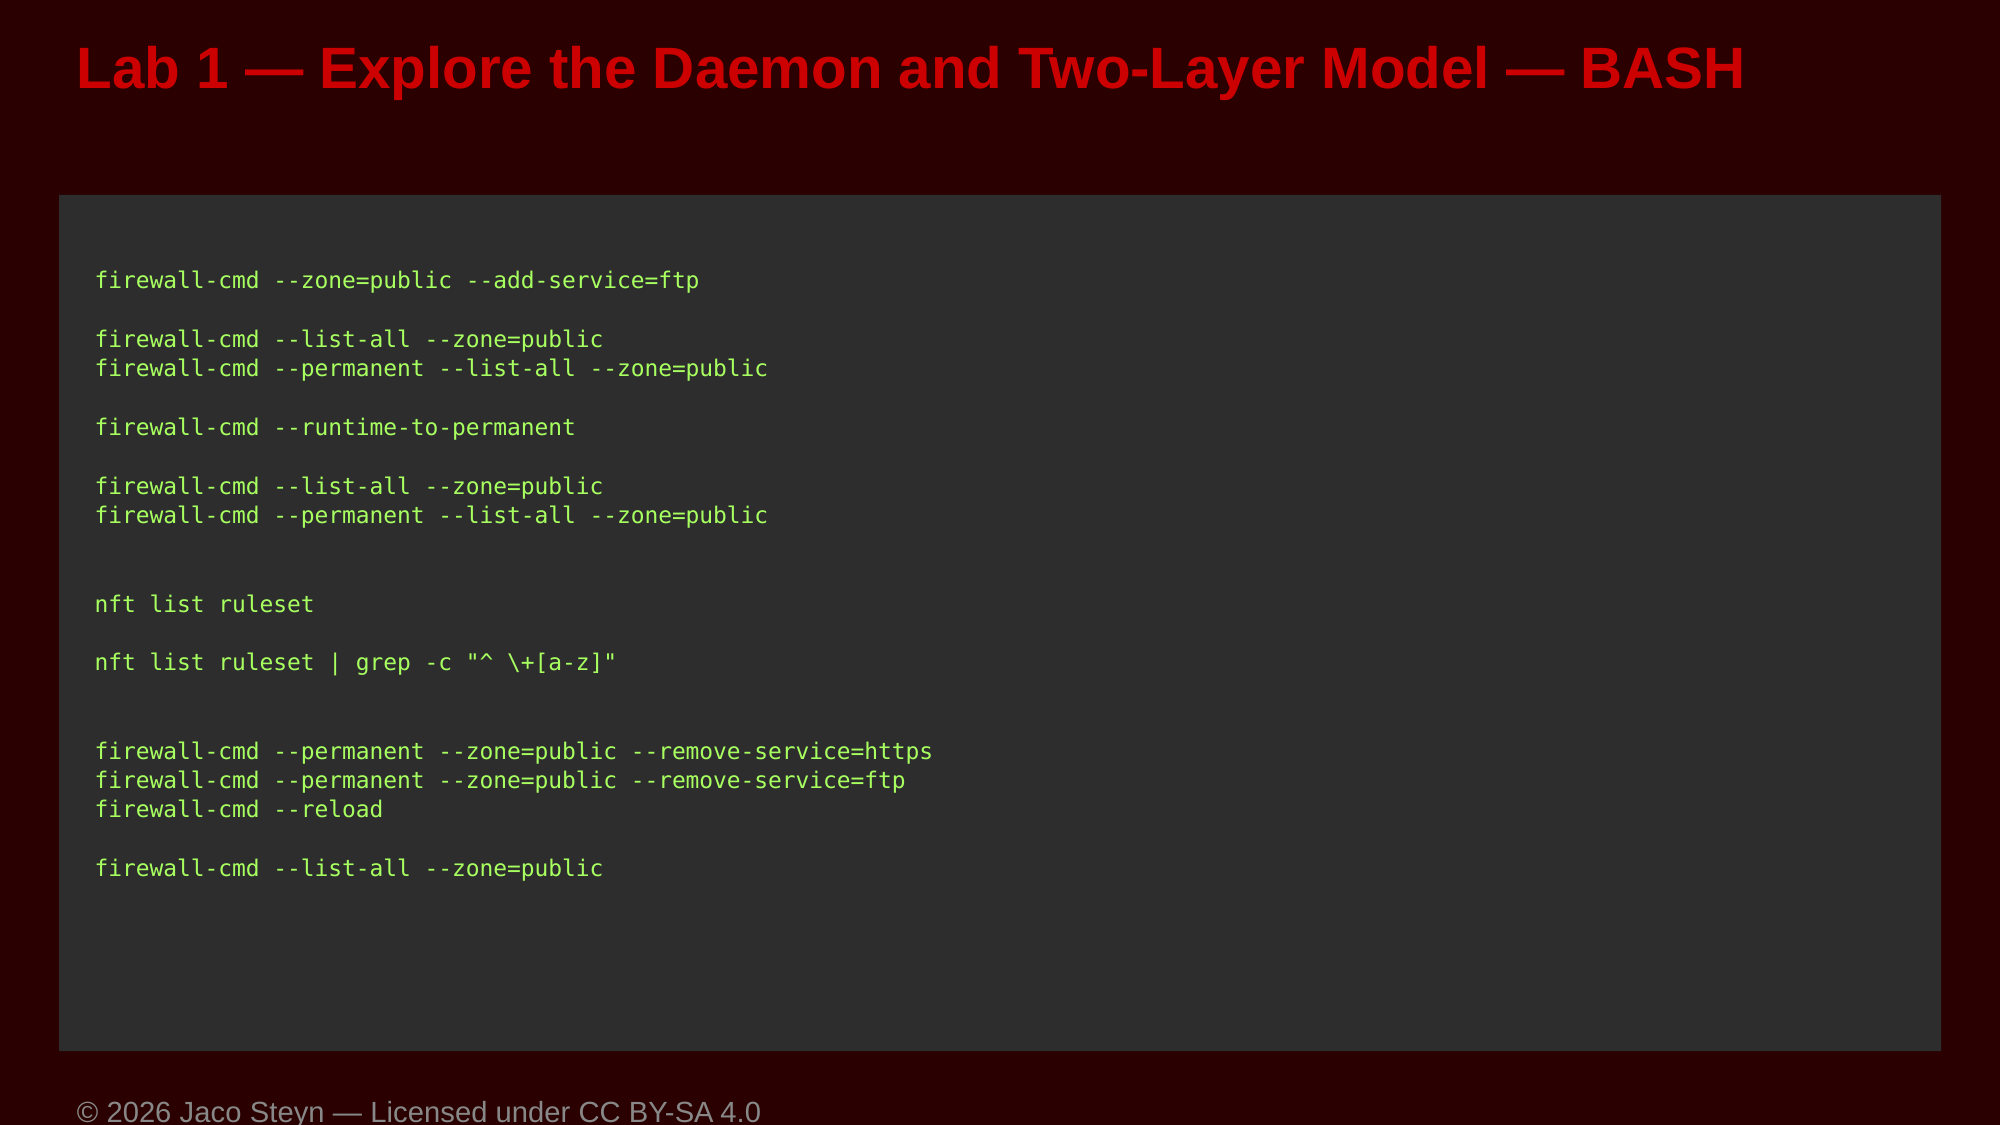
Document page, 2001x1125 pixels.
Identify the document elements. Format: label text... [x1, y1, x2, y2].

text_box © 2026 Jaco Steyn — Licensed under CC BY-SA 4.0 [59, 1083, 1942, 1120]
text_box firewall-cmd --zone=public --add-service=ftp firewall-cmd --list-all --zone=public firewall-cmd --permanent --list-all --zone=public firewall-cmd --runtime-to-permanent firewall-cmd --list-all --zone=public firewall-cmd --permanent --list-all --zone=public nft list ruleset nft list ruleset | grep -c "^ \+[a-z]" firewall-cmd --permanent --zone=public --remove-service=https firewall-cmd --permanent --zone=public --remove-service=ftp firewall-cmd --reload firewall-cmd --list-all --zone=public [59, 194, 1942, 1052]
text_box Lab 1 — Explore the Daemon and Two-Layer Model — BASH [59, 23, 1942, 178]
